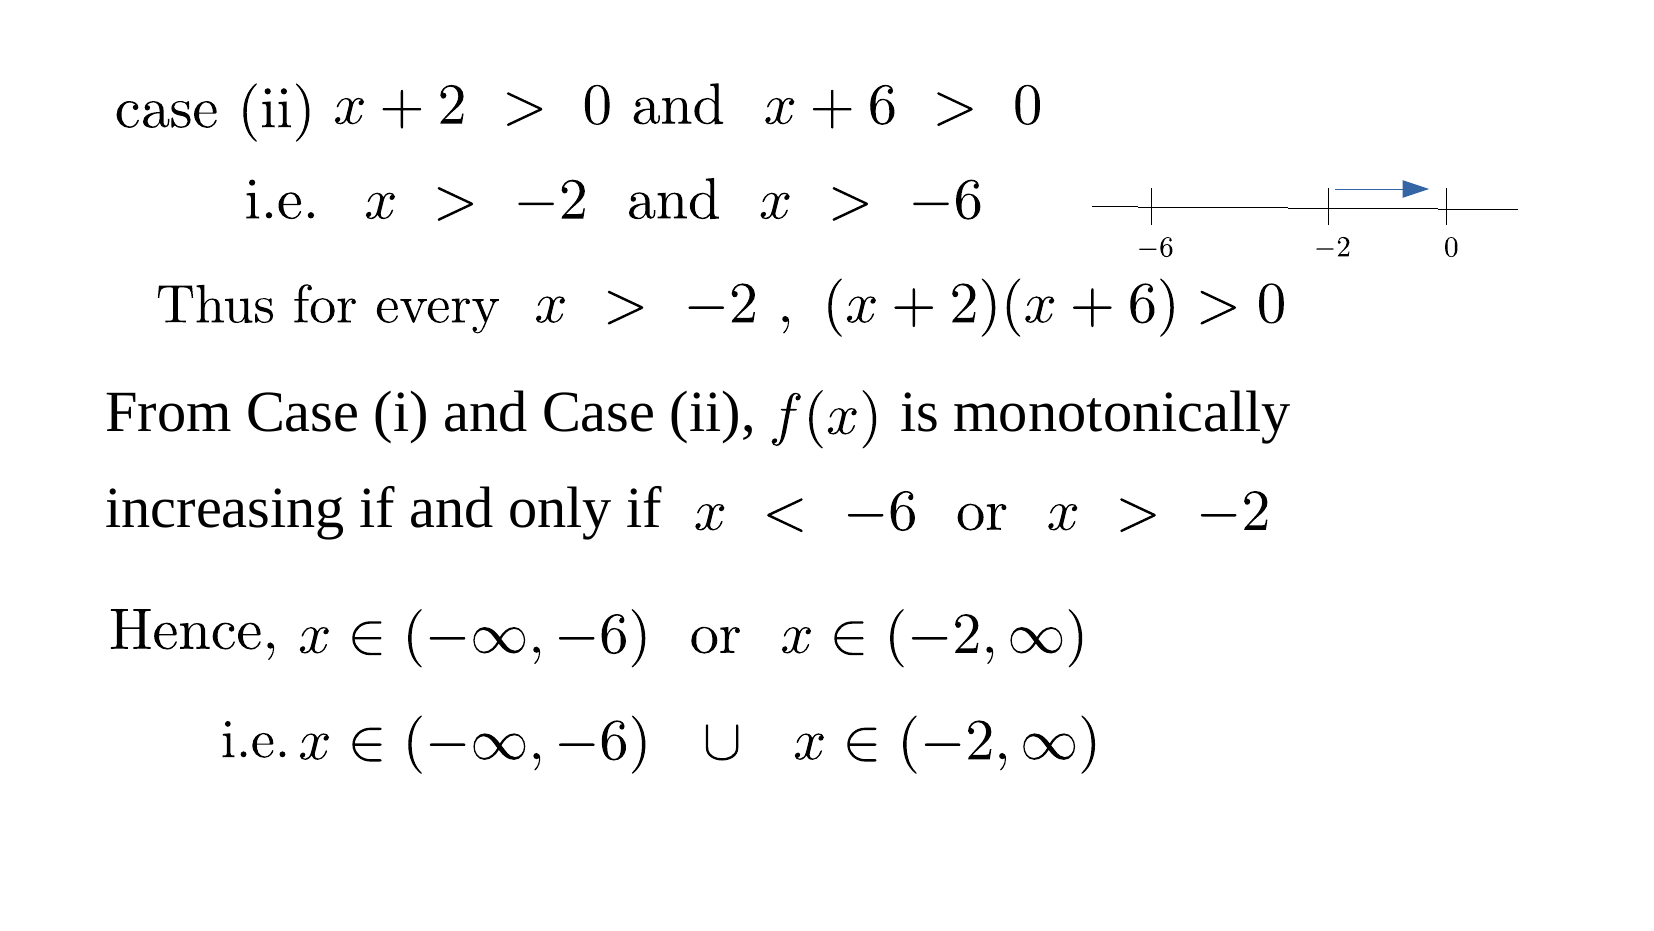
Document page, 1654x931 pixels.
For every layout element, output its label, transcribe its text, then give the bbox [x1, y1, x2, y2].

text_box [110, 609, 275, 660]
text_box [334, 83, 1040, 129]
title From Case (i) and Case (ii), is monotonically increasing if and only if [47, 37, 1595, 898]
text_box [771, 390, 877, 449]
text_box [299, 609, 1083, 668]
text_box [1315, 236, 1350, 257]
text_box [535, 278, 1284, 337]
text_box [157, 284, 499, 334]
text_box [695, 490, 1268, 533]
text_box [116, 83, 310, 142]
text_box [1137, 237, 1173, 258]
text_box [222, 721, 286, 758]
text_box [299, 715, 1096, 774]
text_box [246, 178, 981, 221]
text_box [1445, 237, 1458, 258]
